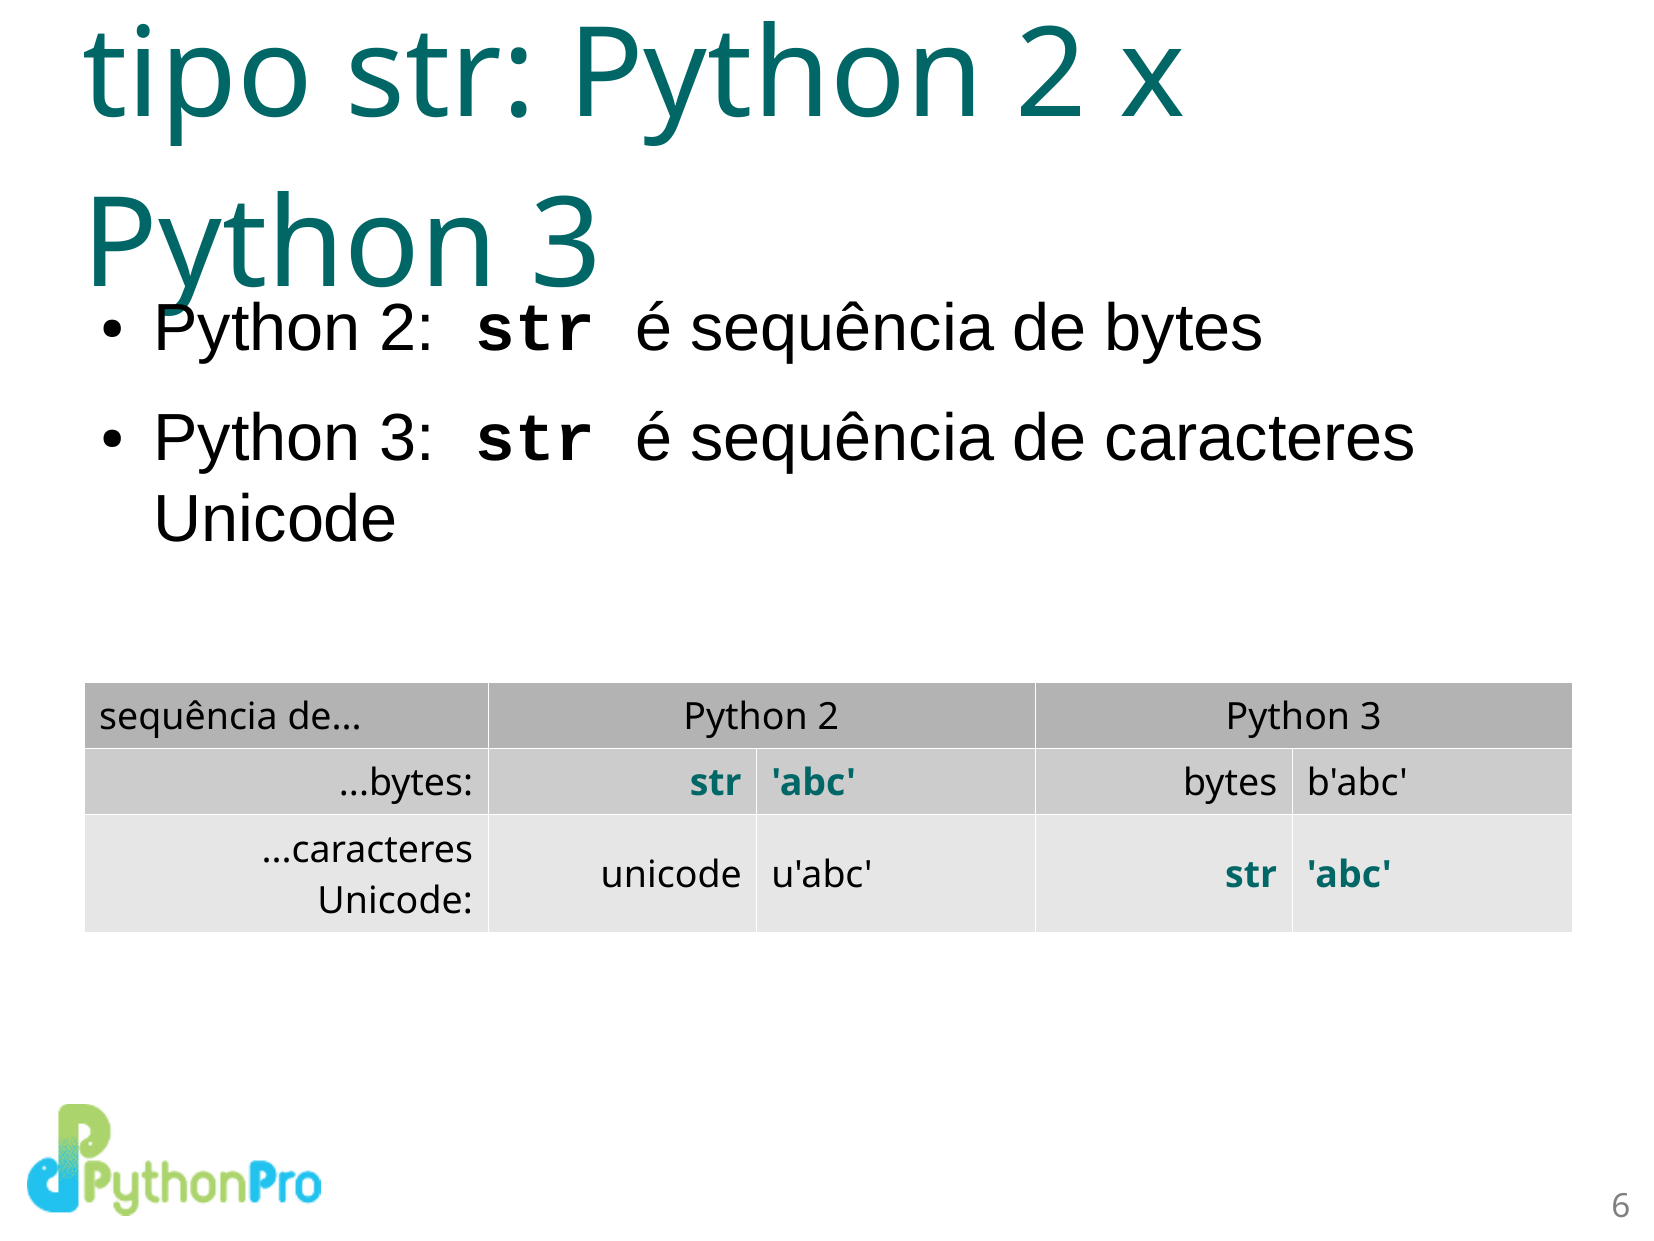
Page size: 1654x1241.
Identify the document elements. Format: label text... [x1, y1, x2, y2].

table_cell ...bytes: [85, 749, 488, 814]
table_header sequência de... [85, 683, 488, 748]
table_cell 'abc' [757, 749, 1035, 814]
table_cell ...caracteres Unicode: [85, 815, 488, 932]
table_cell str [489, 749, 756, 814]
list Python 2: str é sequência de bytes Python 3: str é sequência de caracteres Unicode [82, 290, 1571, 1010]
table_cell bytes [1036, 749, 1292, 814]
table_cell b'abc' [1293, 749, 1572, 814]
table_cell str [1036, 815, 1292, 932]
table_cell unicode [489, 815, 756, 932]
table_cell 'abc' [1293, 815, 1572, 932]
table_cell u'abc' [757, 815, 1035, 932]
table_header Python 3 [1036, 683, 1572, 748]
title tipo str: Python 2 x Python 3 [82, 49, 1571, 257]
table_header Python 2 [489, 683, 1035, 748]
picture [27, 1104, 321, 1216]
